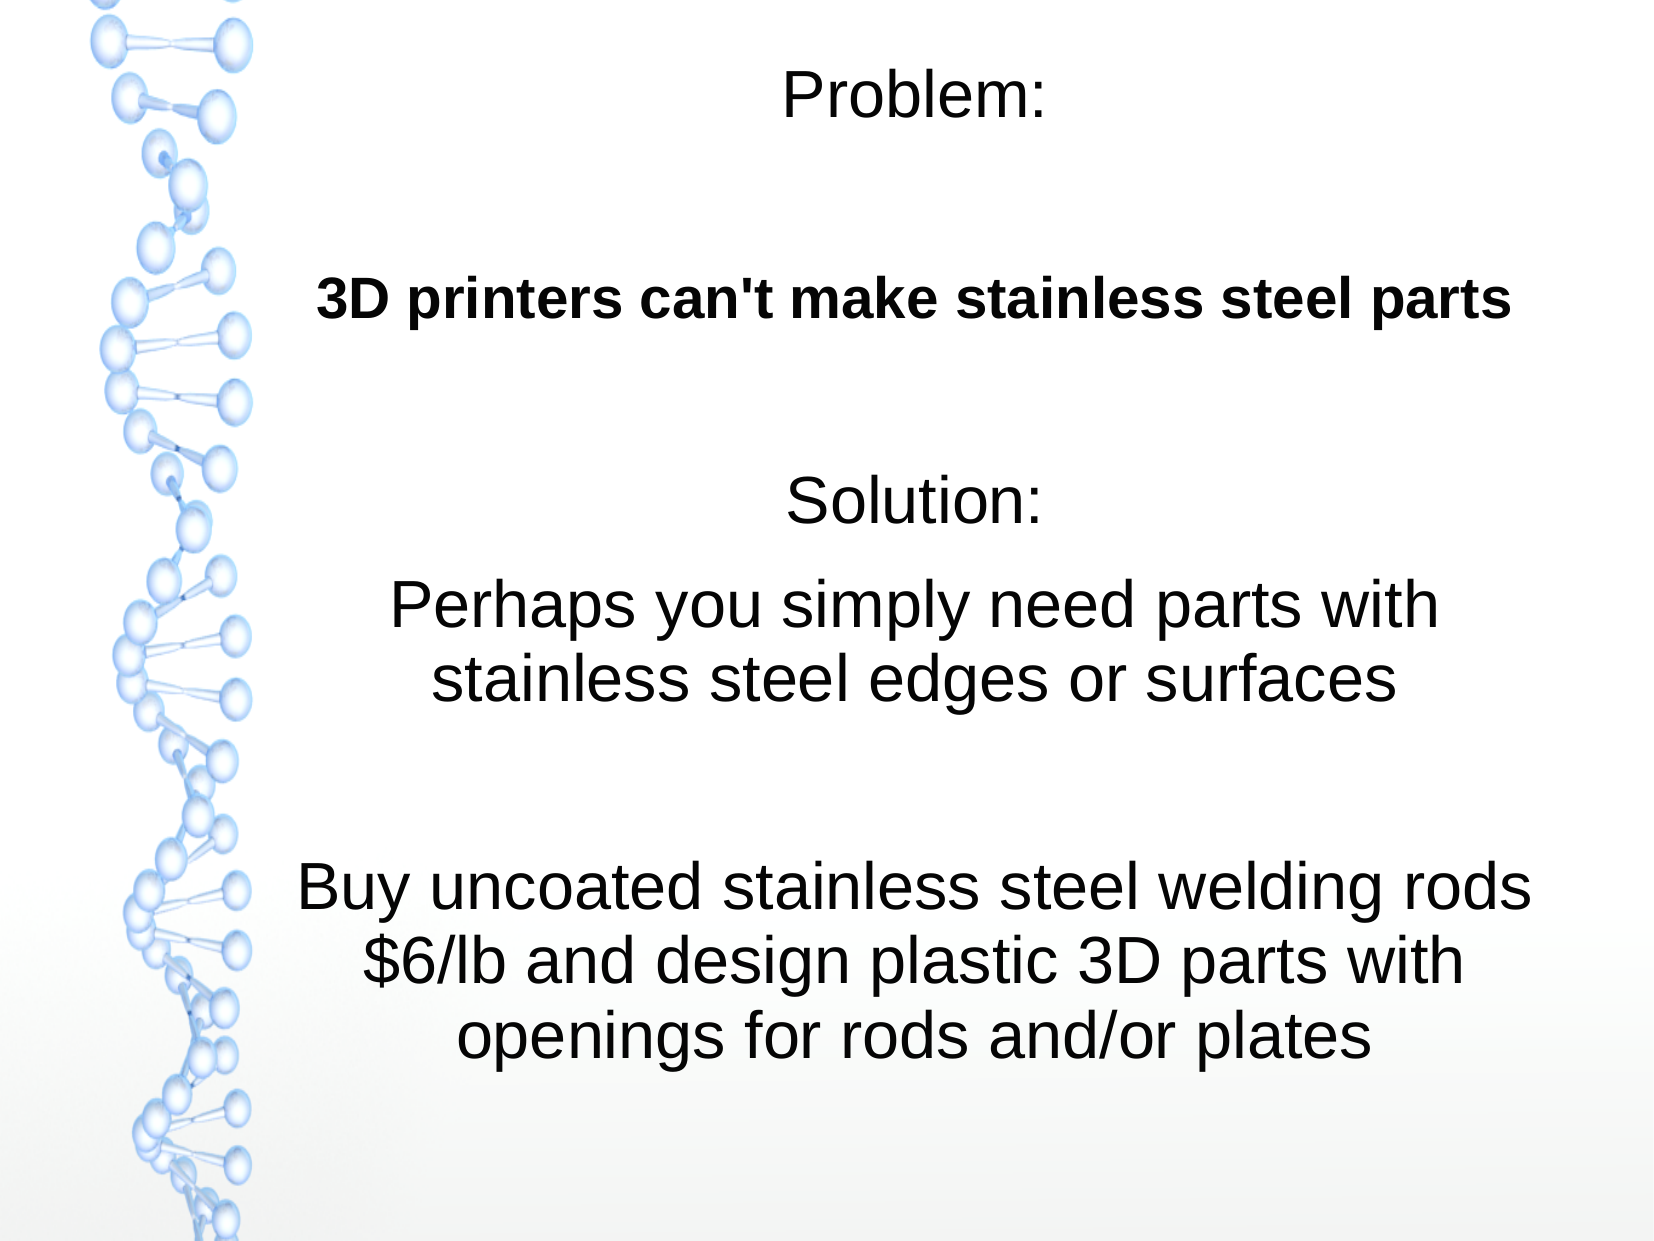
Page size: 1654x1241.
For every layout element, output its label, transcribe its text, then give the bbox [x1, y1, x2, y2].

text_box Problem: 3D printers can't make stainless steel parts Solution: Perhaps you simply need parts with stainless steel edges or surfaces Buy uncoated stainless steel welding rods $6/lb and design plastic 3D parts with openings for rods and/or plates [270, 19, 1561, 1113]
picture [0, 0, 1654, 1241]
